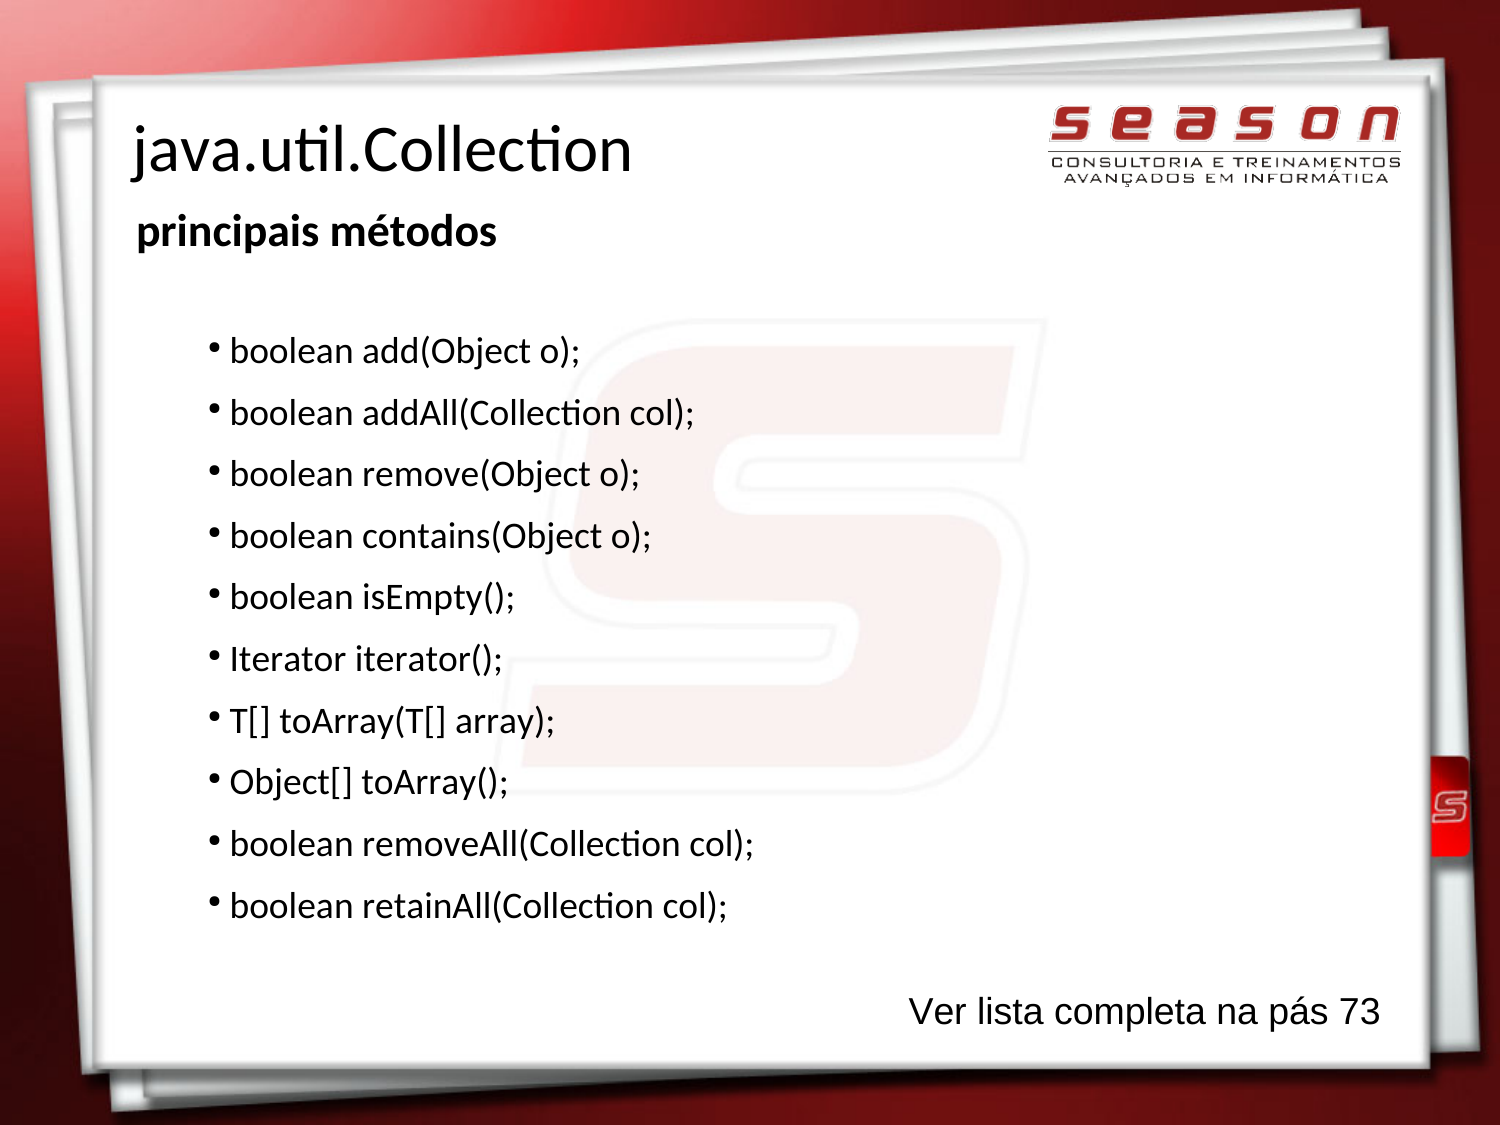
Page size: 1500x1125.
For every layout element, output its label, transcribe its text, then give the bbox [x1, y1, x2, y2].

text_box principais métodos [119, 200, 1240, 256]
text_box Ver lista completa na pás 73 [708, 979, 1396, 1040]
text_box boolean add(Object o); boolean addAll(Collection col); boolean remove(Object o); boolean contains(Object o); boolean isEmpty(); Iterator iterator(); T[] toArray(T[] array); Object[] toArray(); boolean removeAll(Collection col); boolean retainAll(Collection col); [207, 325, 1328, 926]
picture [0, 0, 1500, 1125]
title java.util.Collection [118, 33, 1394, 257]
